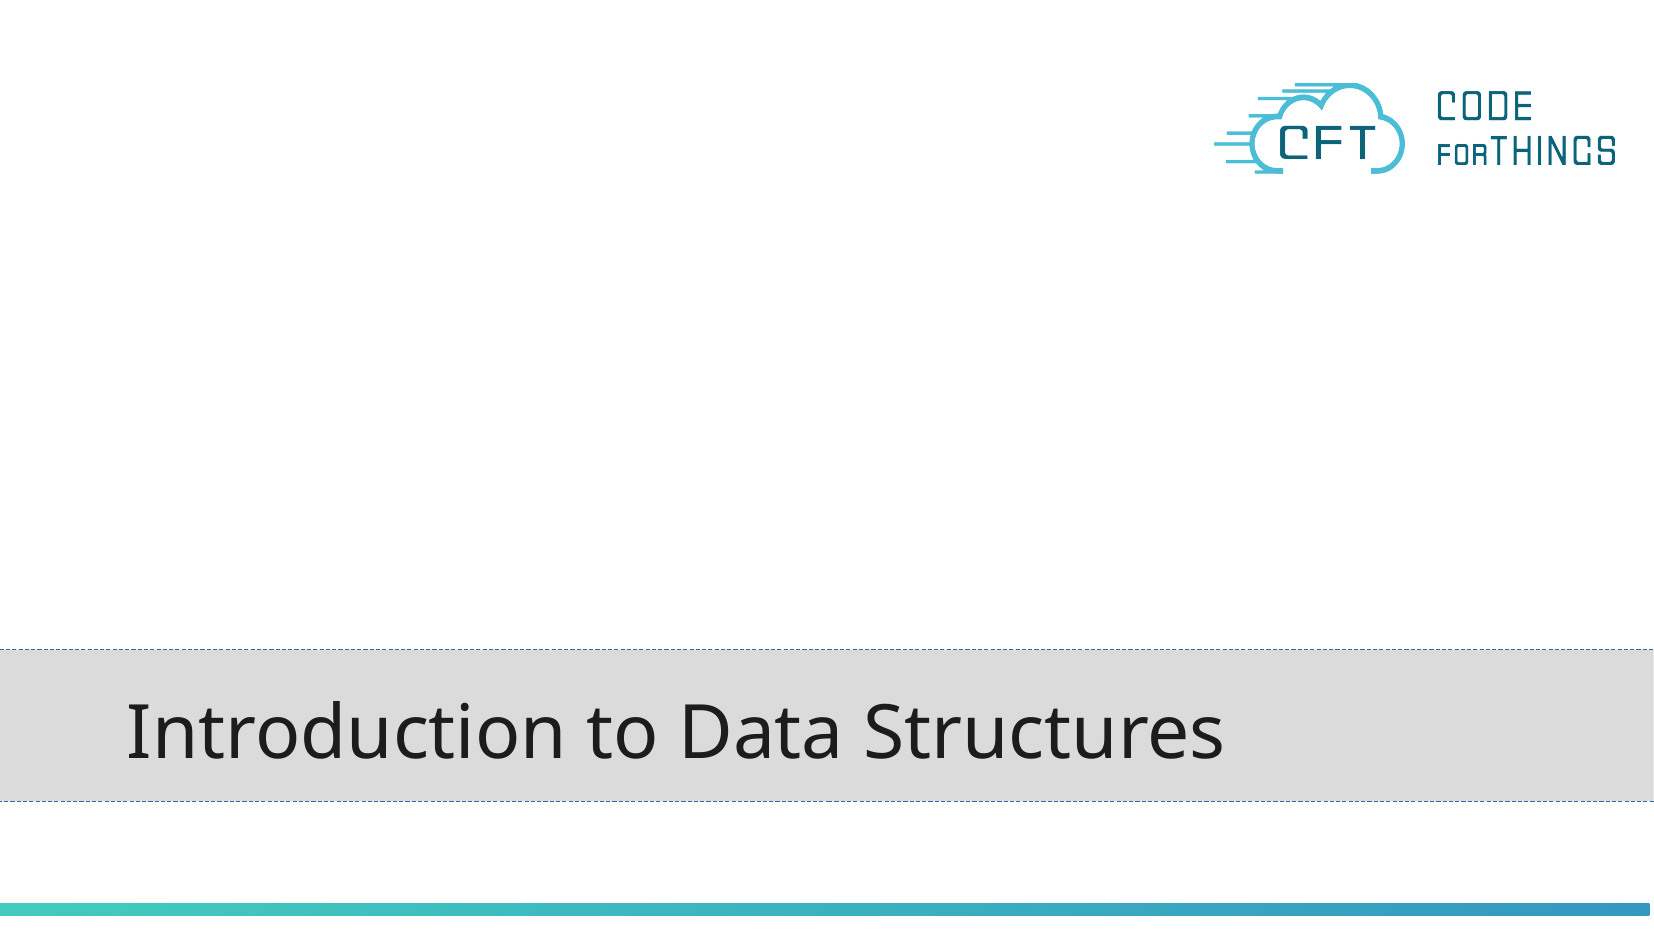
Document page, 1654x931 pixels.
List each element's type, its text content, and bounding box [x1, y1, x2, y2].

title Introduction to Data Structures [53, 651, 1542, 807]
picture [1214, 83, 1615, 174]
